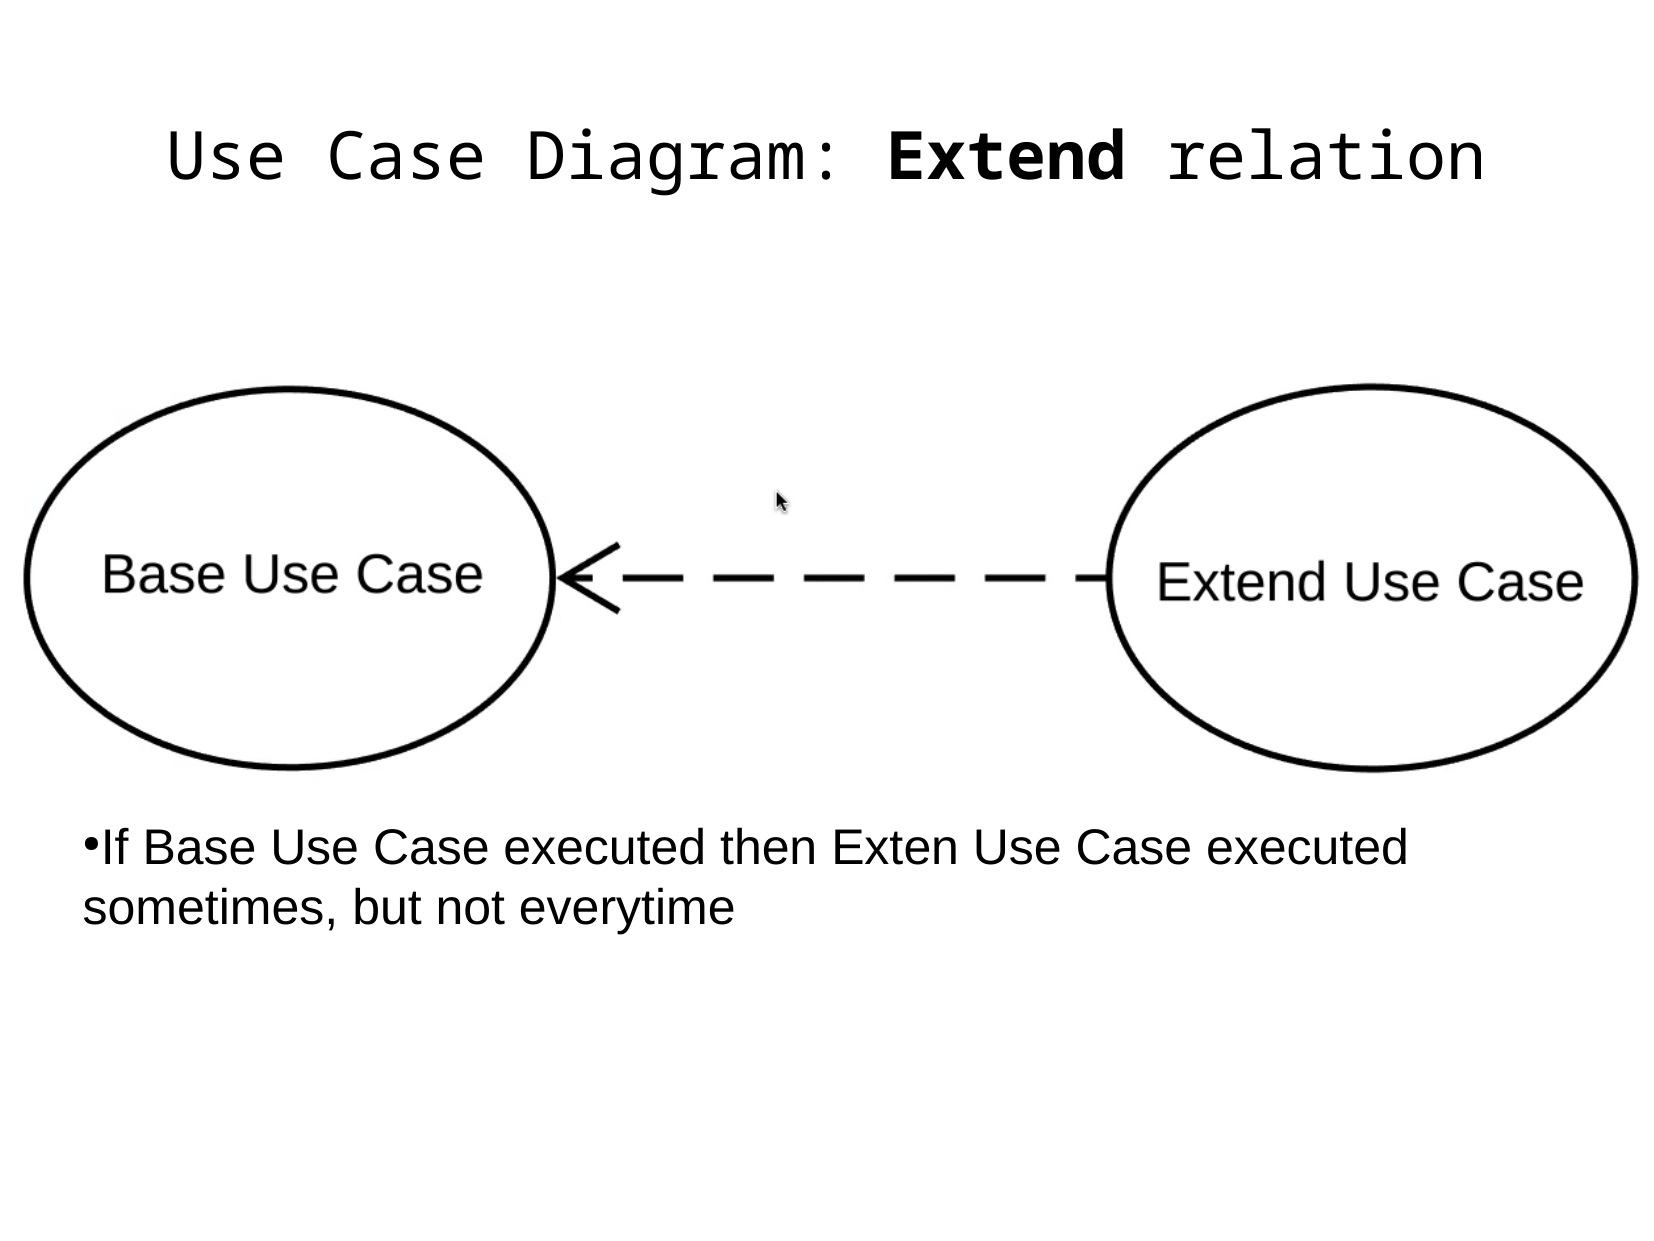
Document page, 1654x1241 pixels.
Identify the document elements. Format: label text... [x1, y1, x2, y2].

list If Base Use Case executed then Exten Use Case executed sometimes, but not everytime [82, 814, 1571, 993]
picture [0, 334, 1654, 797]
title Use Case Diagram: Extend relation [82, 49, 1571, 257]
